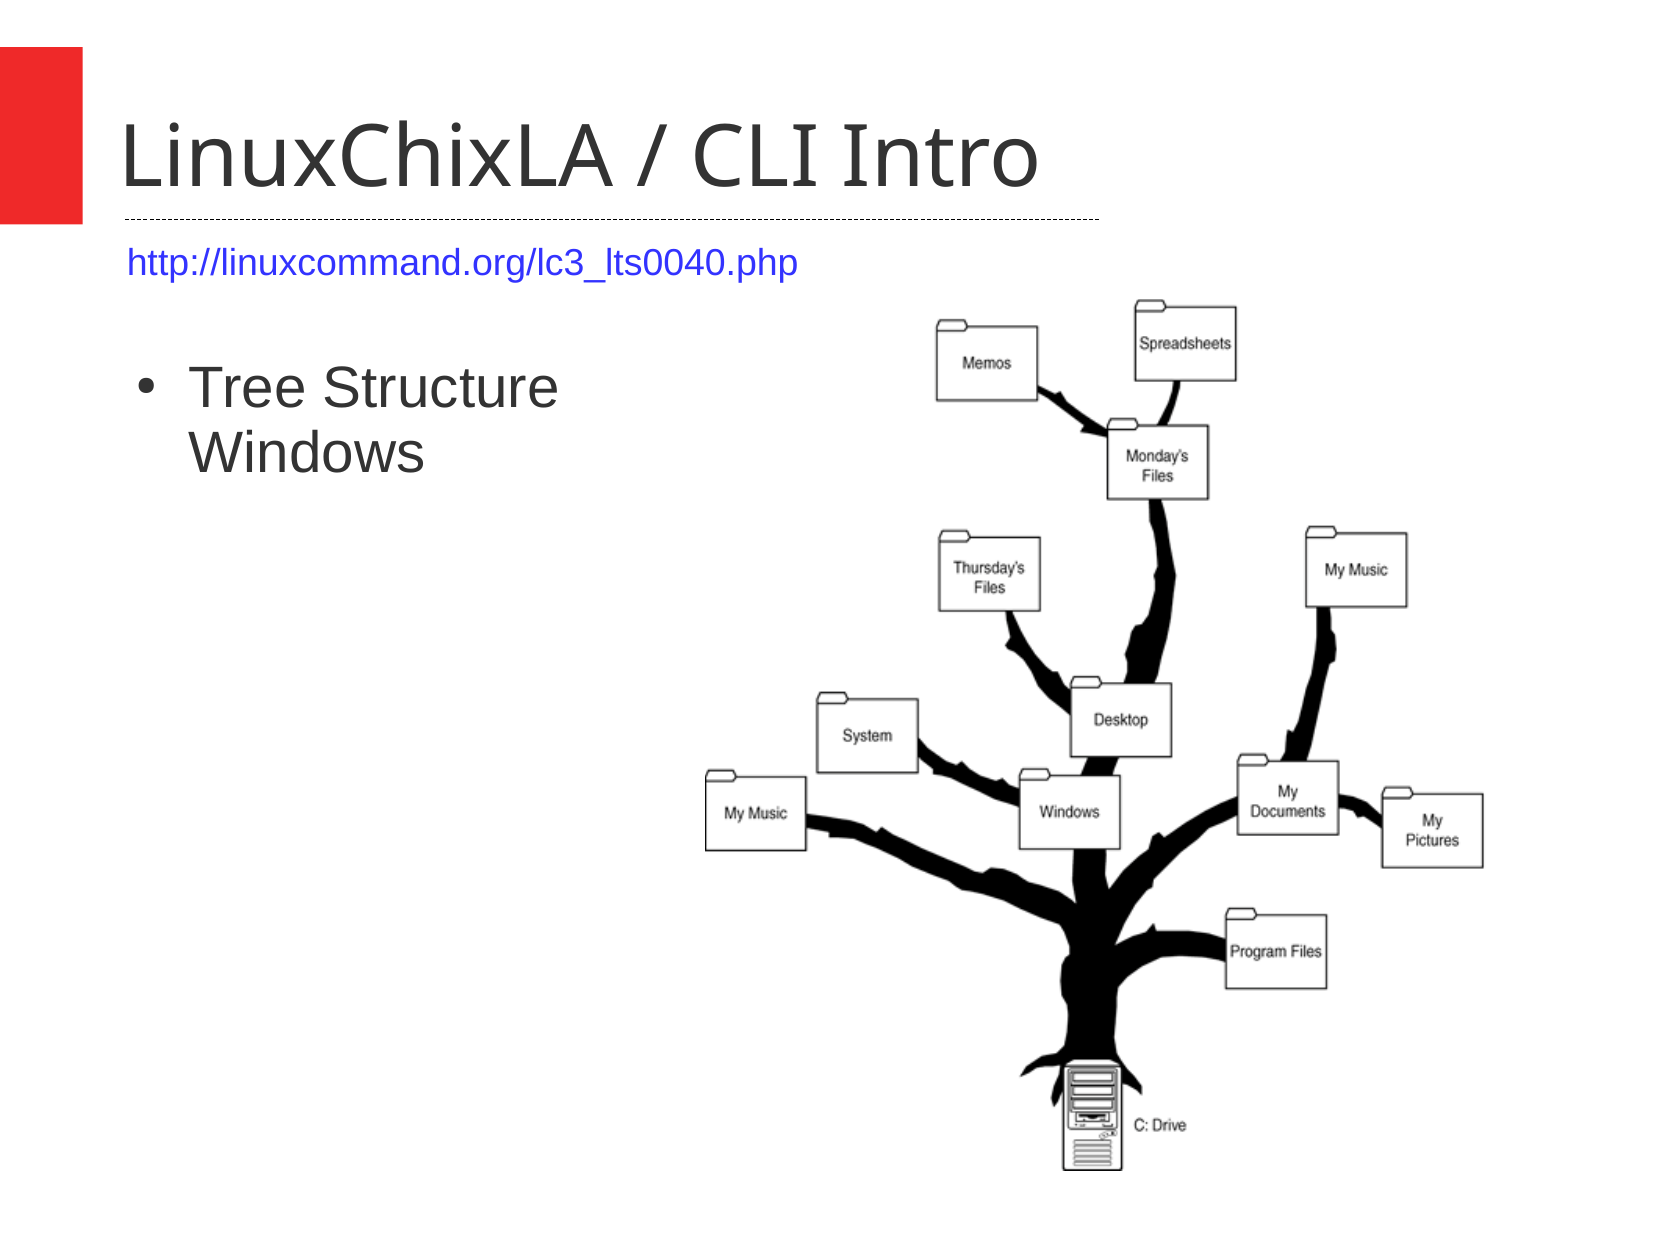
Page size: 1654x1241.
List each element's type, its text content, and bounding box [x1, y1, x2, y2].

picture [705, 299, 1487, 1171]
title LinuxChixLA / CLI Intro [118, 49, 1571, 257]
text_box http://linuxcommand.org/lc3_lts0040.php [112, 234, 814, 334]
list Tree Structure Windows [118, 354, 751, 1074]
